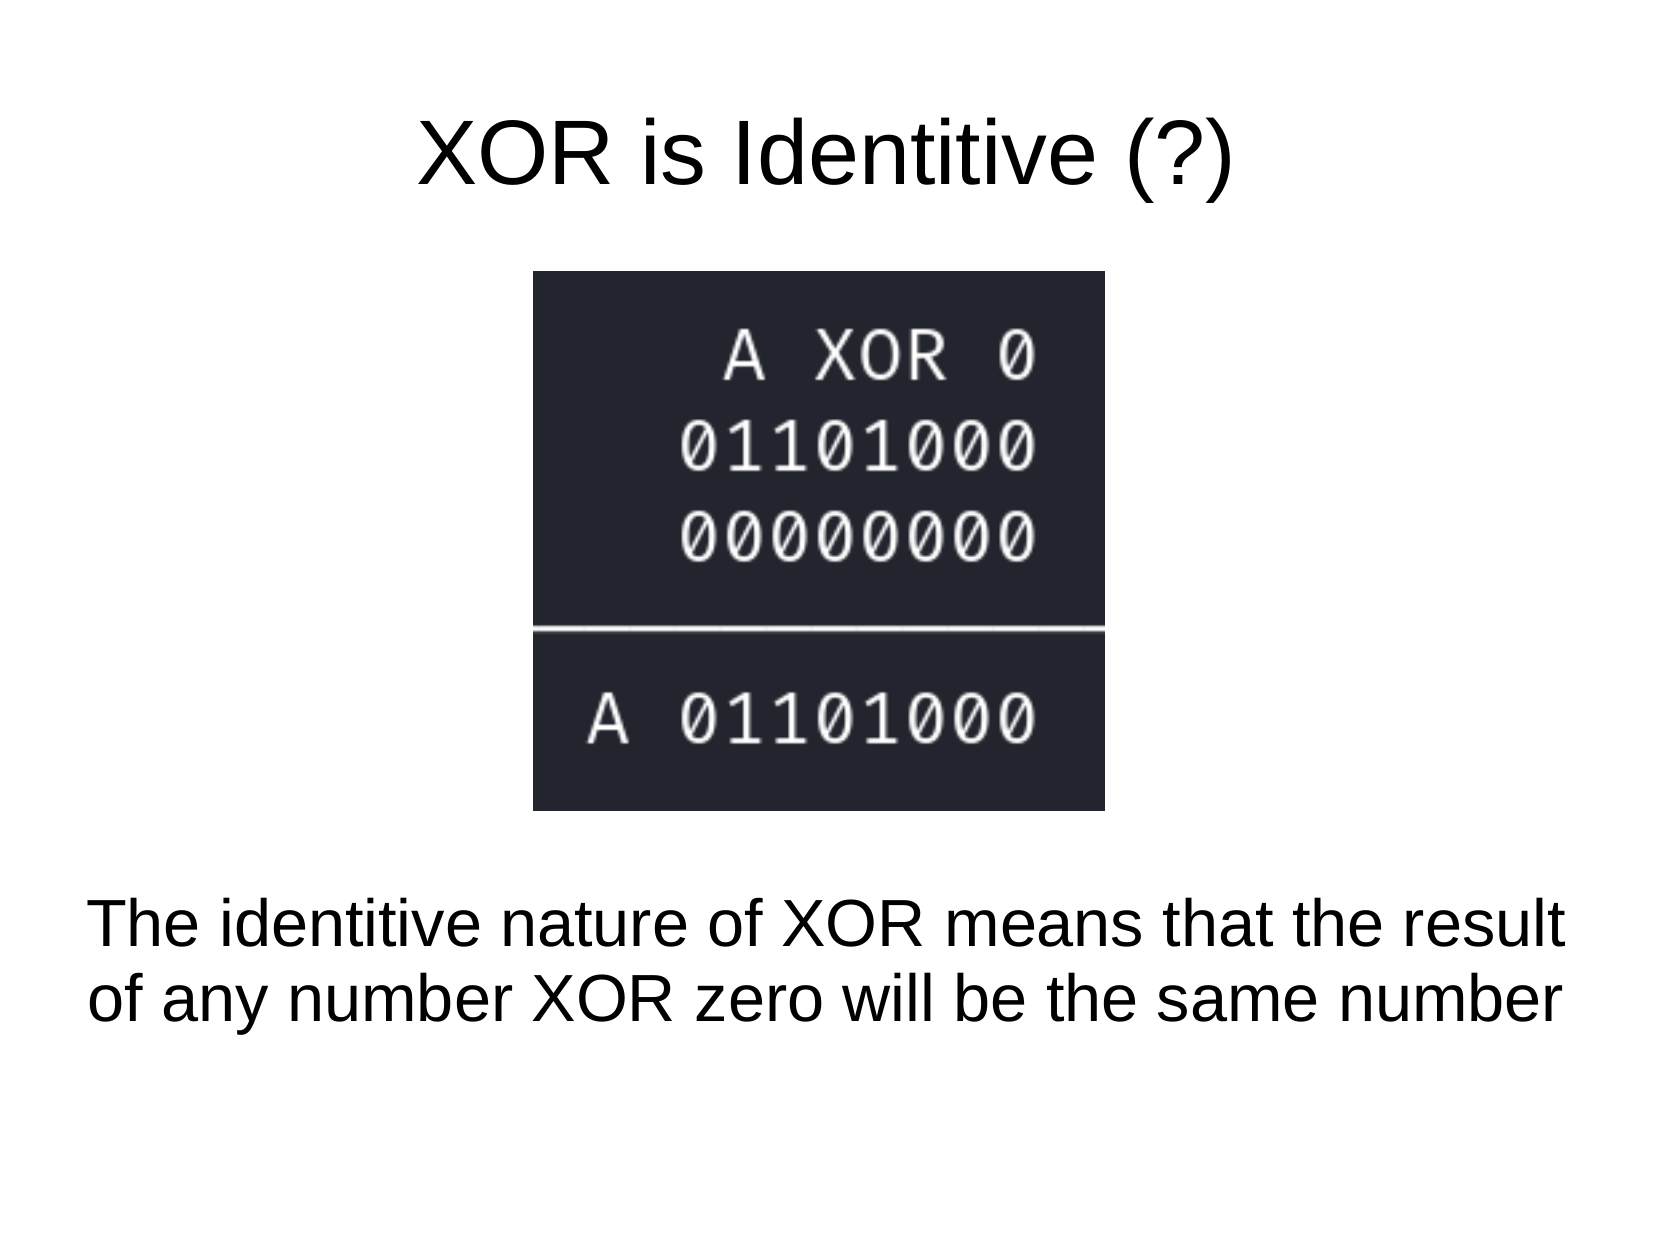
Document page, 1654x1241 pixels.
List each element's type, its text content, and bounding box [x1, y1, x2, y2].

title XOR is Identitive (?) [82, 49, 1571, 257]
picture [533, 271, 1105, 811]
subtitle The identitive nature of XOR means that the result of any number XOR zero will be the same number [82, 288, 1571, 1111]
